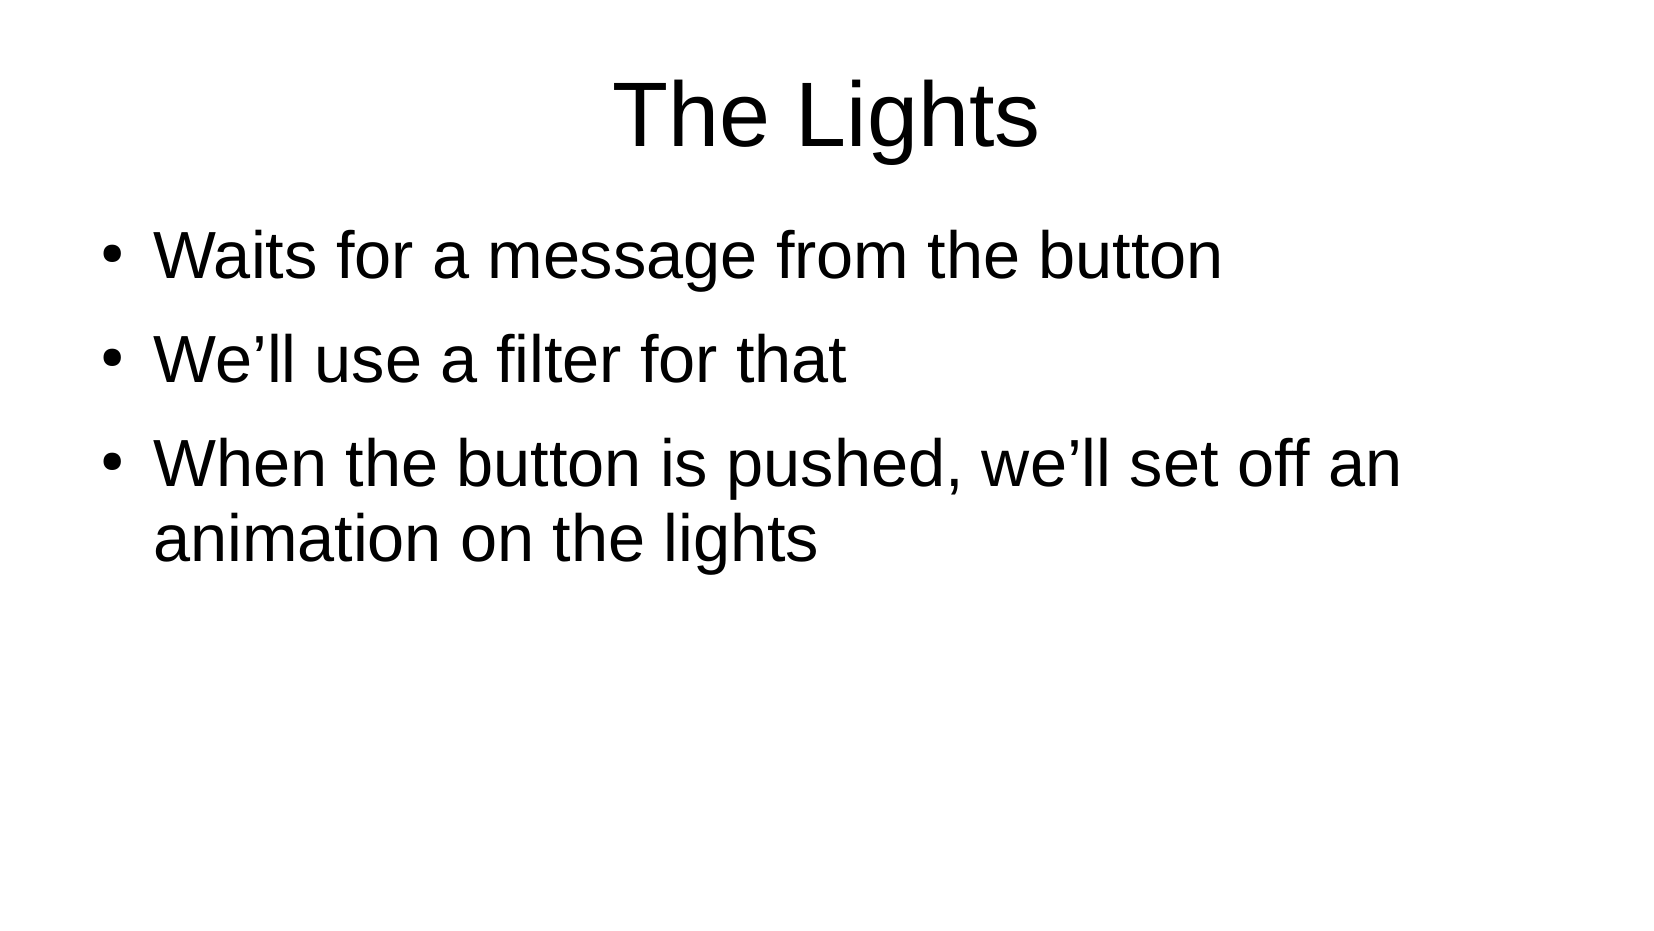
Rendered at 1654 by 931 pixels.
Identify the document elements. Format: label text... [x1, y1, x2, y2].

title The Lights [82, 37, 1571, 193]
list Waits for a message from the button We’ll use a filter for that When the button is pushed, we’ll set off an animation on the lights [82, 217, 1571, 758]
